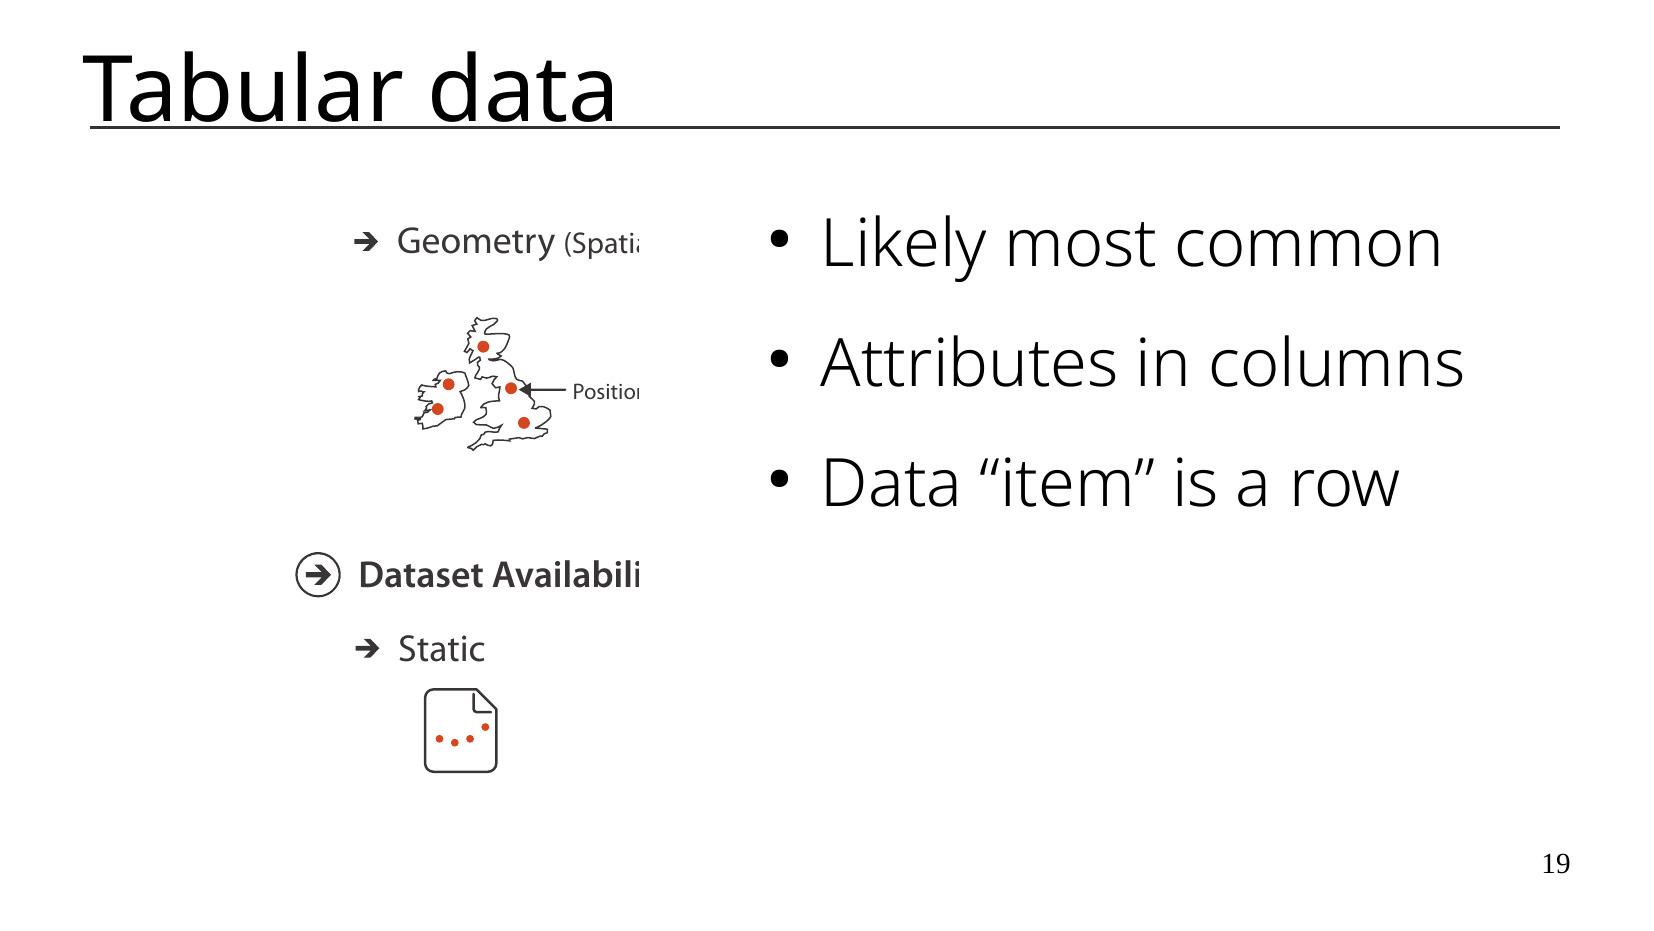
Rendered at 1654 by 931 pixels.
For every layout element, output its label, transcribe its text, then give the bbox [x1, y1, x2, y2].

picture [253, 195, 639, 811]
list Likely most common Attributes in columns Data “item” is a row [750, 195, 1572, 811]
title Tabular data [82, 32, 1571, 140]
